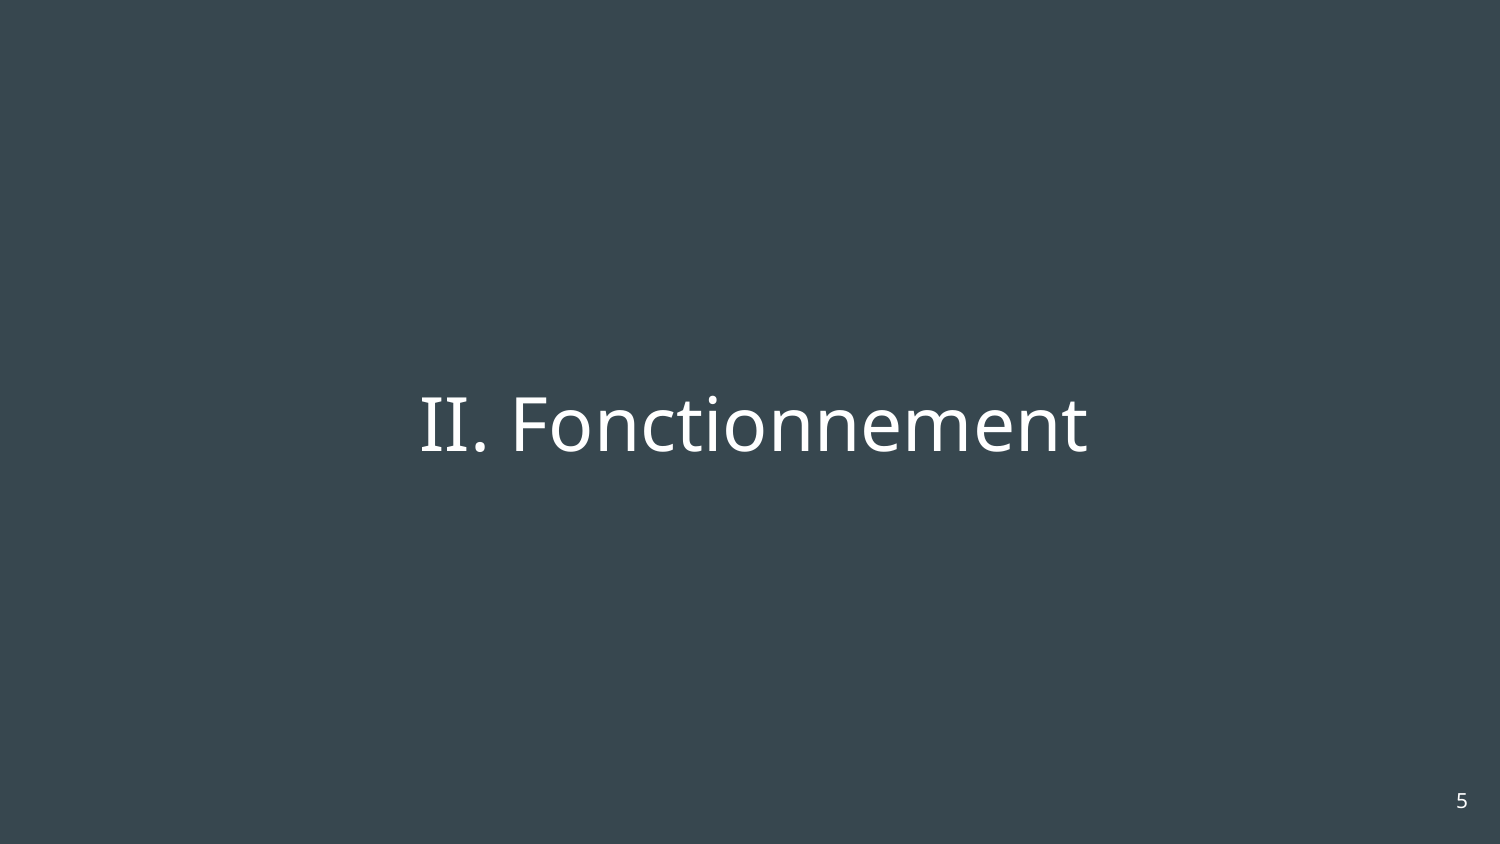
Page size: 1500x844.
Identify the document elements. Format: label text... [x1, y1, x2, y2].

slide_number <number> [1392, 767, 1483, 833]
title II. Fonctionnement [110, 351, 1399, 493]
